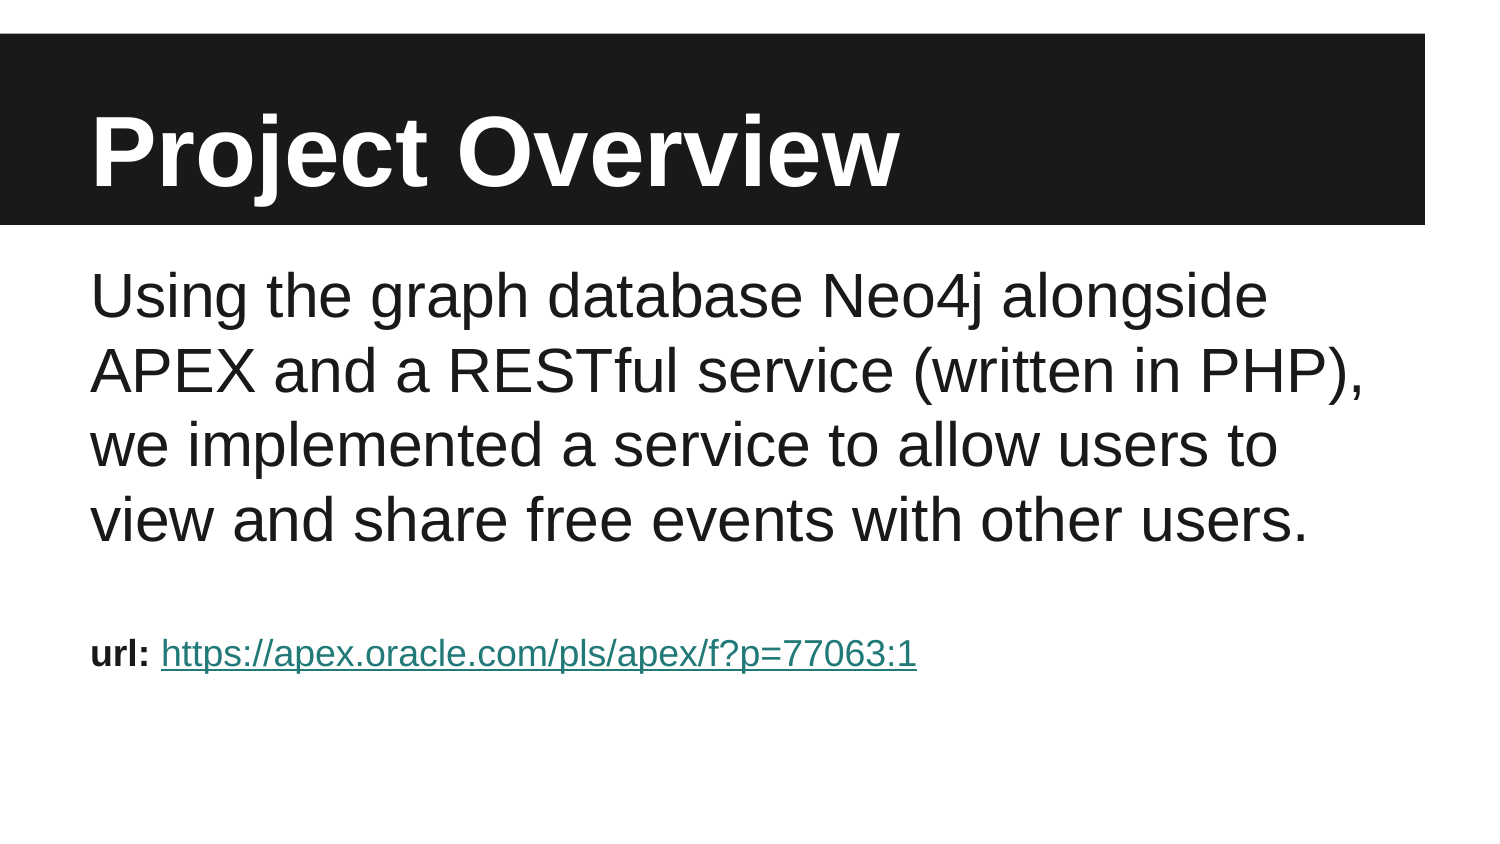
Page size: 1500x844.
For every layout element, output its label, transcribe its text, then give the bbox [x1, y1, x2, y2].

list Using the graph database Neo4j alongside APEX and a RESTful service (written in PHP), we implemented a service to allow users to view and share free events with other users. url: https://apex.oracle.com/pls/apex/f?p=77063:1 [75, 239, 1425, 808]
title Project Overview [75, 33, 1425, 221]
